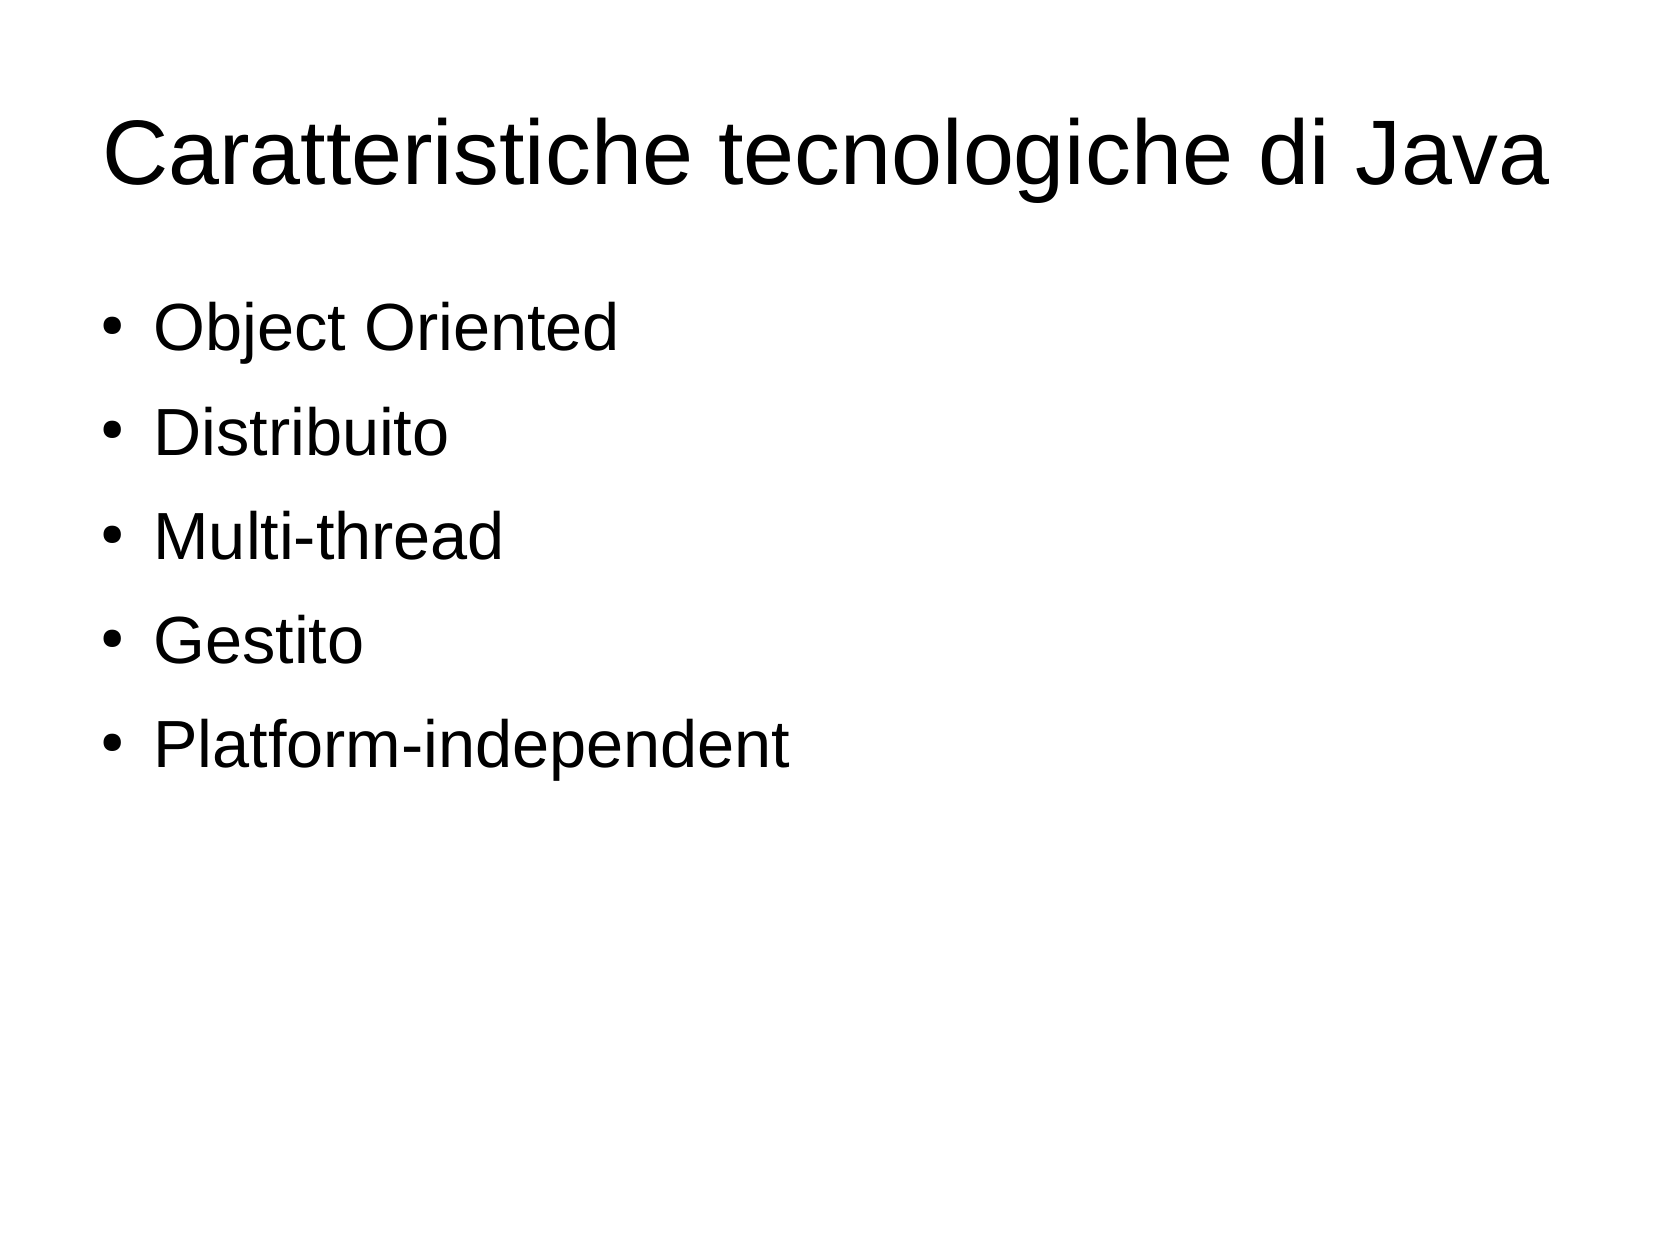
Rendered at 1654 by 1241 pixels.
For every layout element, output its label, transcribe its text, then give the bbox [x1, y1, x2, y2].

list Object Oriented Distribuito Multi-thread Gestito Platform-independent [82, 290, 1571, 1010]
title Caratteristiche tecnologiche di Java [82, 49, 1571, 257]
